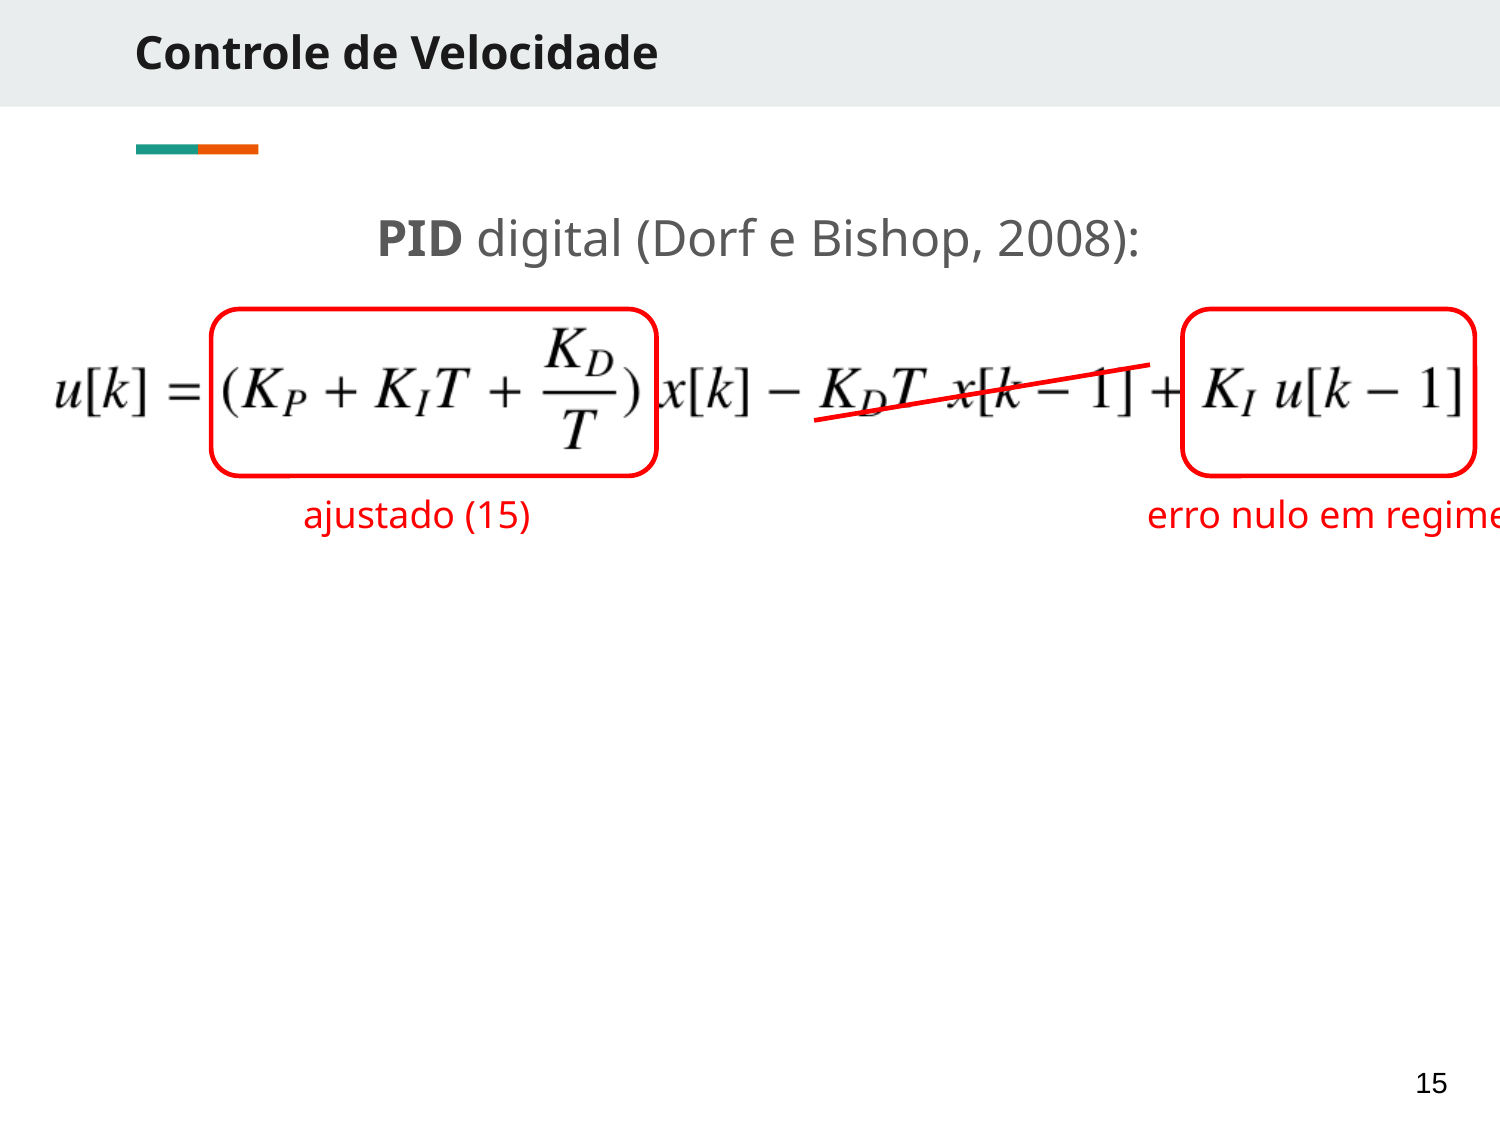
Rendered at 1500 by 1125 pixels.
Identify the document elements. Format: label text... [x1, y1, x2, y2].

list ajustado (15) [153, 475, 681, 544]
picture [214, 312, 654, 470]
picture [24, 302, 1475, 470]
title Controle de Velocidade [119, 8, 1381, 126]
list PID digital (Dorf e Bishop, 2008): [136, 191, 1381, 278]
slide_number 15 [1400, 1038, 1491, 1125]
list erro nulo em regime [1065, 475, 1500, 544]
picture [1185, 312, 1472, 470]
picture [1469, 462, 1475, 470]
